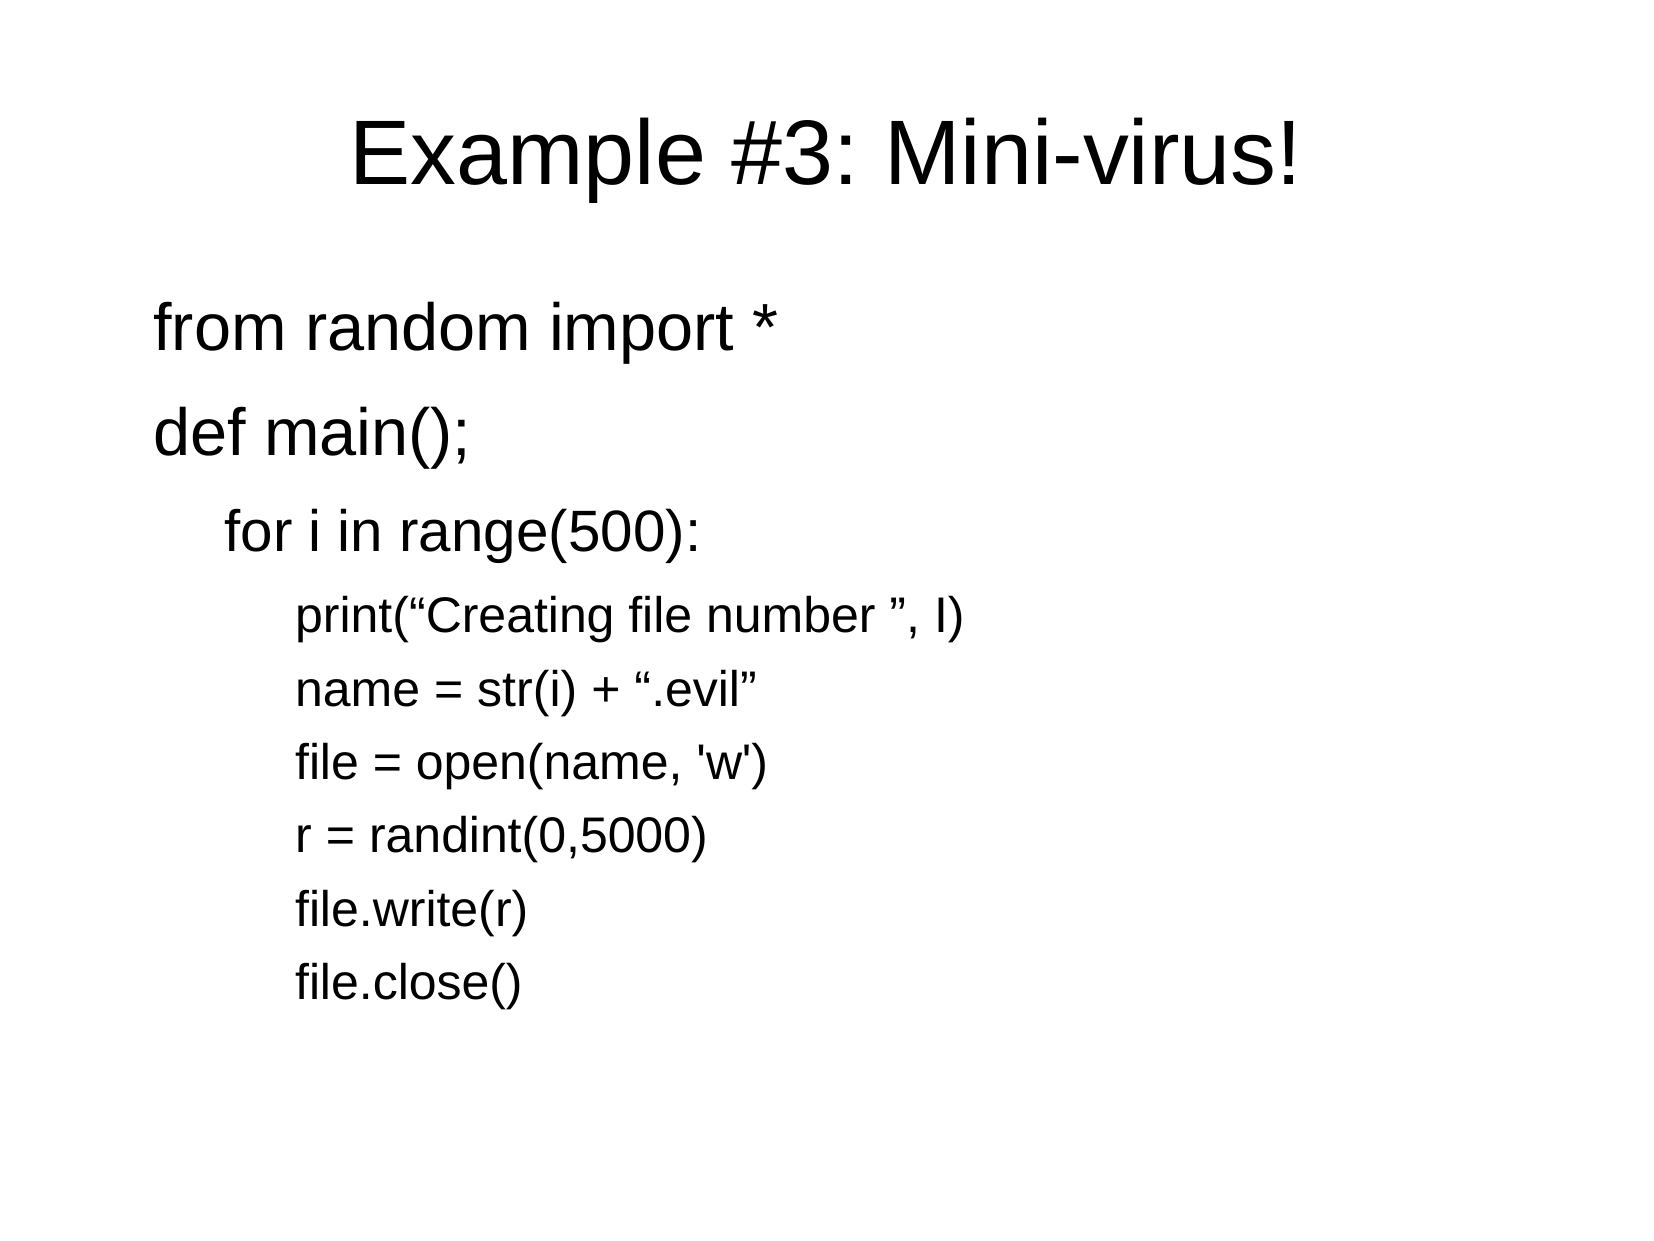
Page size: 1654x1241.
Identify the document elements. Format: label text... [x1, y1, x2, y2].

title Example #3: Mini-virus! [82, 49, 1571, 257]
list from random import * def main(); for i in range(500): print(“Creating file number ”, I) name = str(i) + “.evil” file = open(name, 'w') r = randint(0,5000) file.write(r) file.close() [82, 290, 1571, 1109]
